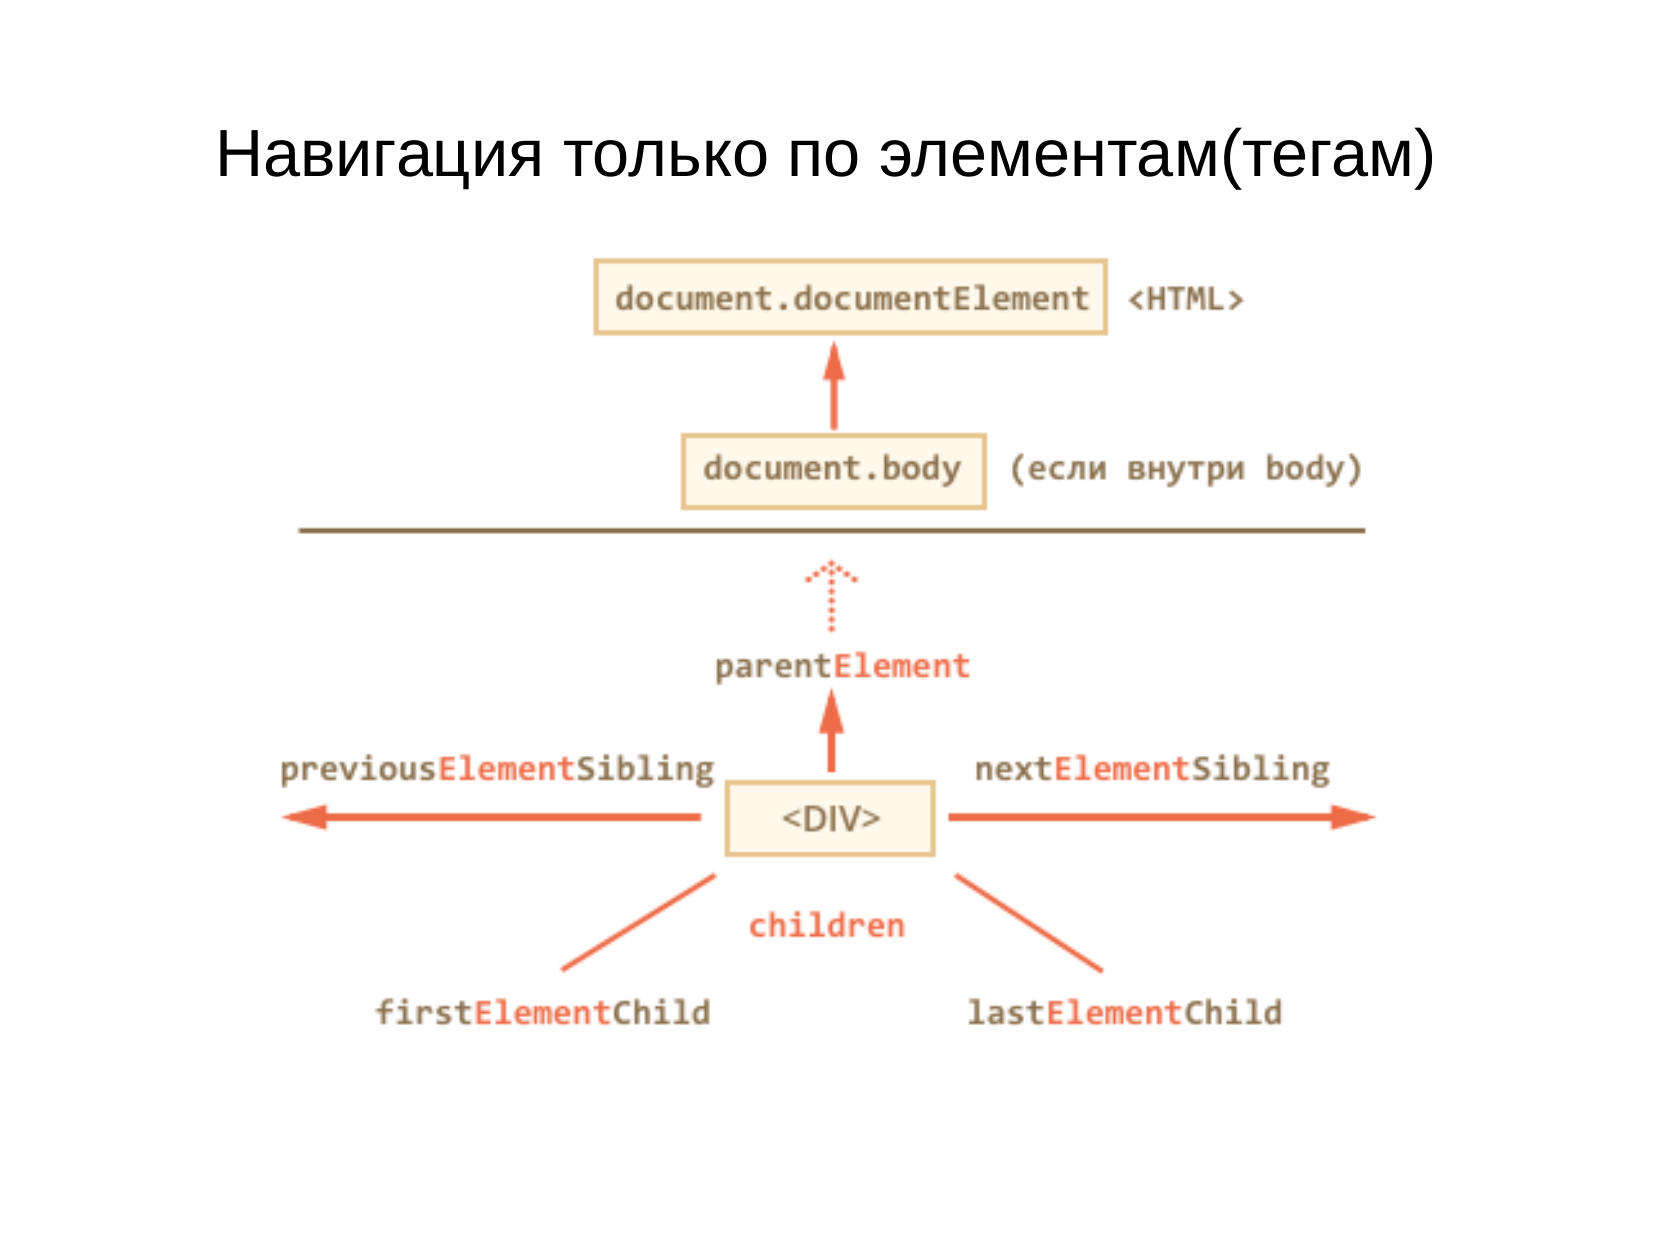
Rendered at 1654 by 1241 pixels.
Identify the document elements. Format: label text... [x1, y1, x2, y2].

title Навигация только по элементам(тегам) [82, 49, 1571, 257]
picture [265, 236, 1397, 1048]
